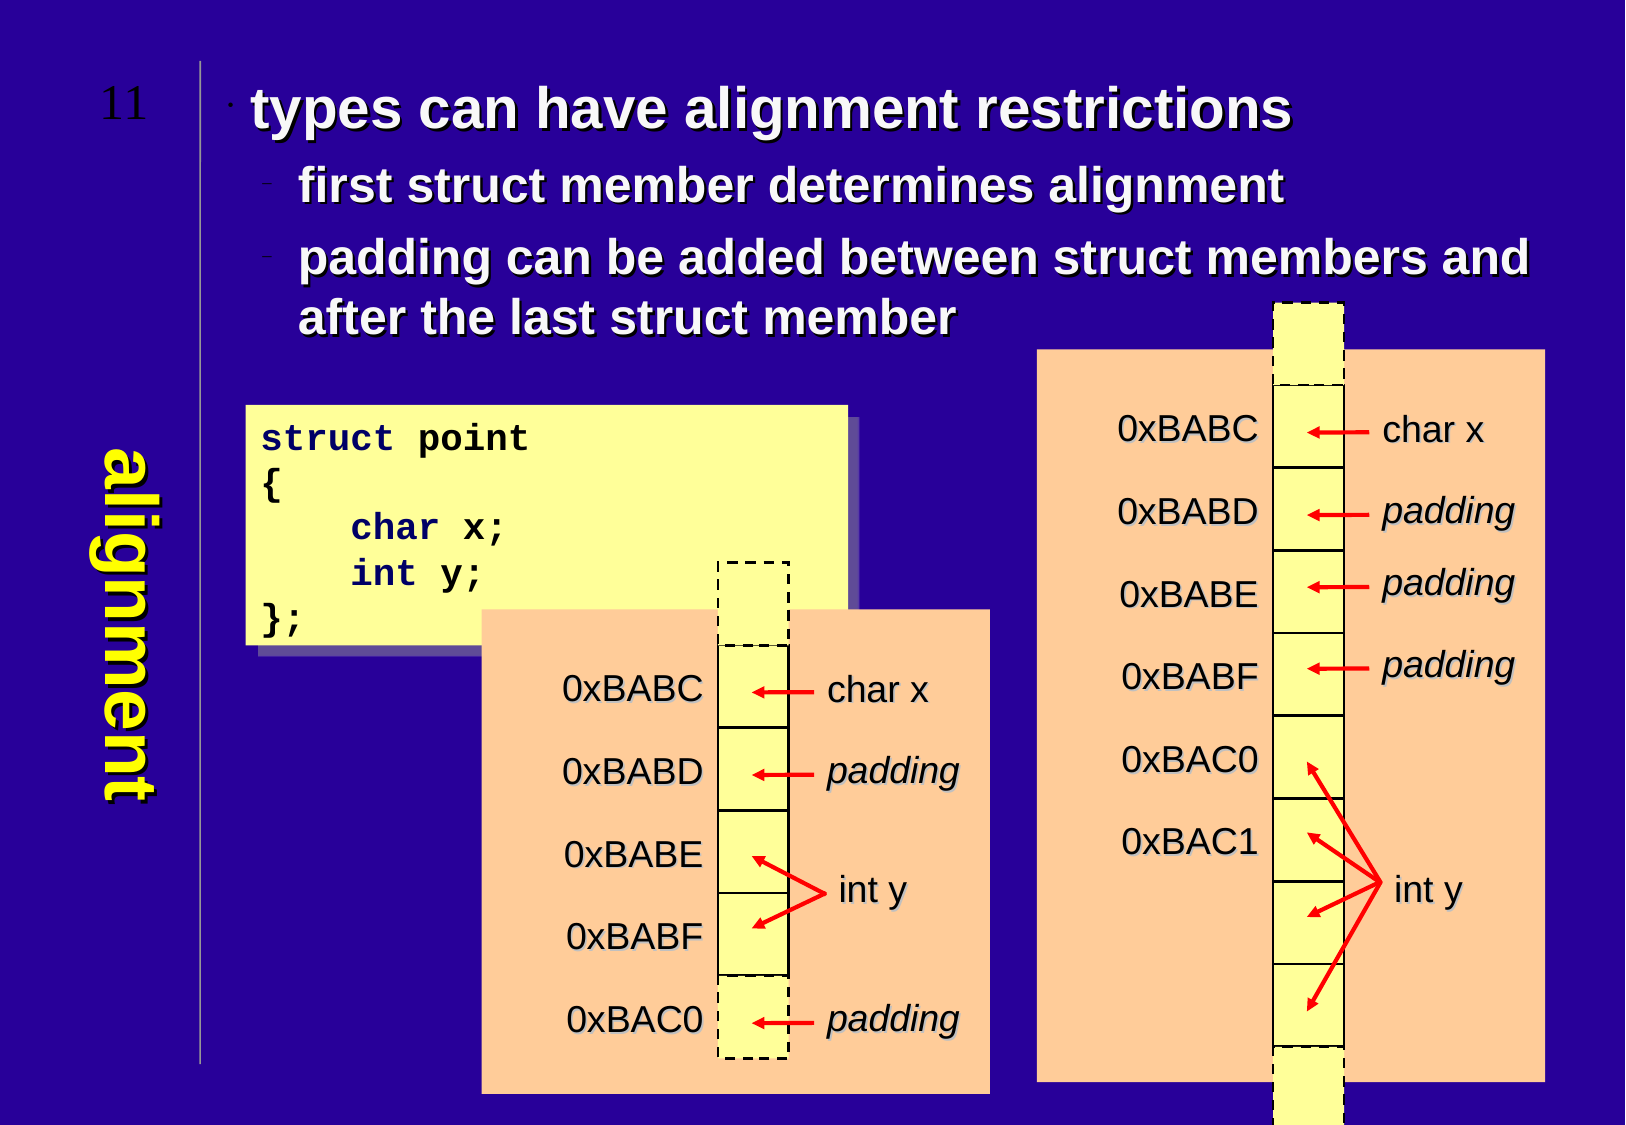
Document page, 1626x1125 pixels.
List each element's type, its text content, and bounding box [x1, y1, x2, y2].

text_box 0xBABF [493, 904, 719, 966]
list types can have alignment restrictions first struct member determines alignment padding can be added between struct members and after the last struct member [212, 62, 1550, 1063]
text_box 0xBAC0 [1048, 727, 1274, 789]
text_box 0xBABD [493, 739, 719, 800]
text_box int y [1379, 857, 1546, 919]
title alignment [50, 187, 188, 1063]
text_box padding [1367, 550, 1534, 612]
text_box padding [812, 986, 978, 1048]
text_box 0xBABF [1048, 644, 1274, 706]
text_box 0xBAC1 [1048, 809, 1274, 870]
text_box 0xBABE [1048, 562, 1274, 623]
text_box [717, 562, 789, 1059]
text_box char x [812, 656, 978, 718]
text_box int y [823, 857, 990, 919]
text_box padding [1367, 478, 1534, 540]
text_box padding [812, 738, 978, 799]
text_box 0xBABD [1048, 479, 1274, 540]
text_box char x [1367, 397, 1534, 458]
text_box 0xBAC0 [493, 987, 719, 1048]
text_box [1036, 302, 1546, 1125]
text_box padding [1367, 632, 1534, 693]
text_box 0xBABC [1048, 396, 1274, 458]
text_box [481, 1063, 990, 1094]
text_box 0xBABC [493, 656, 719, 718]
text_box 0xBABE [493, 822, 719, 883]
